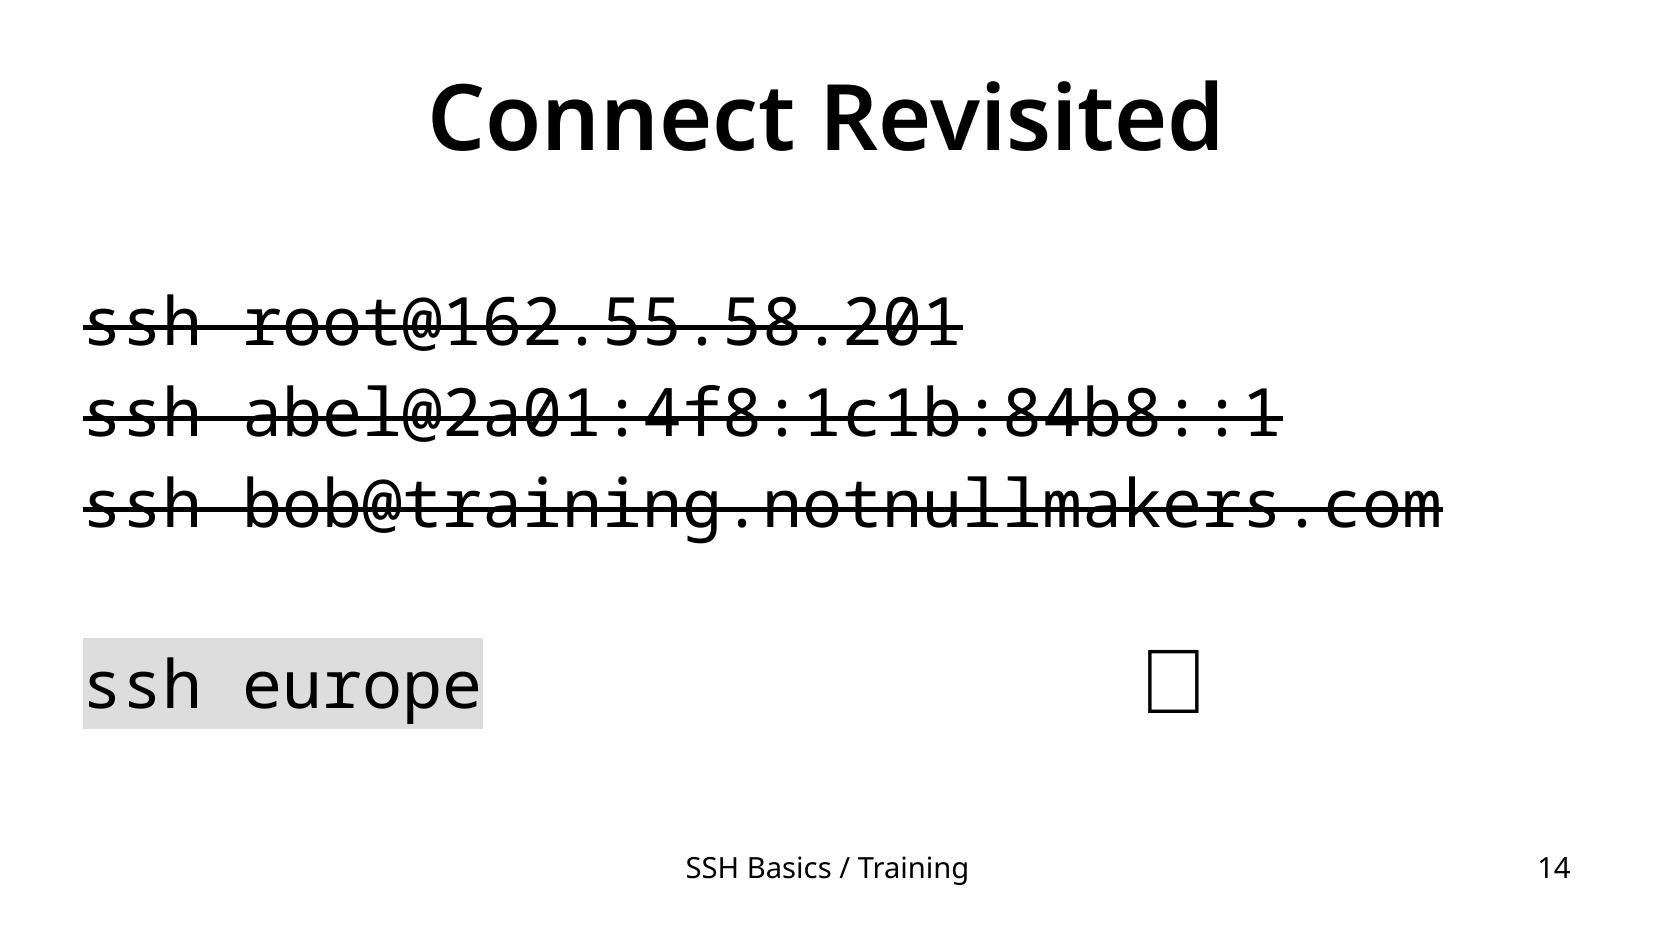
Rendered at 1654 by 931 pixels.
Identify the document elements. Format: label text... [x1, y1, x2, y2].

title Connect Revisited [82, 37, 1571, 193]
text_box 🤯 [1125, 623, 1313, 788]
subtitle ssh root@162.55.58.201 ssh abel@2a01:4f8:1c1b:84b8::1 ssh bob@training.notnullmakers.com ssh europe [82, 274, 1571, 695]
